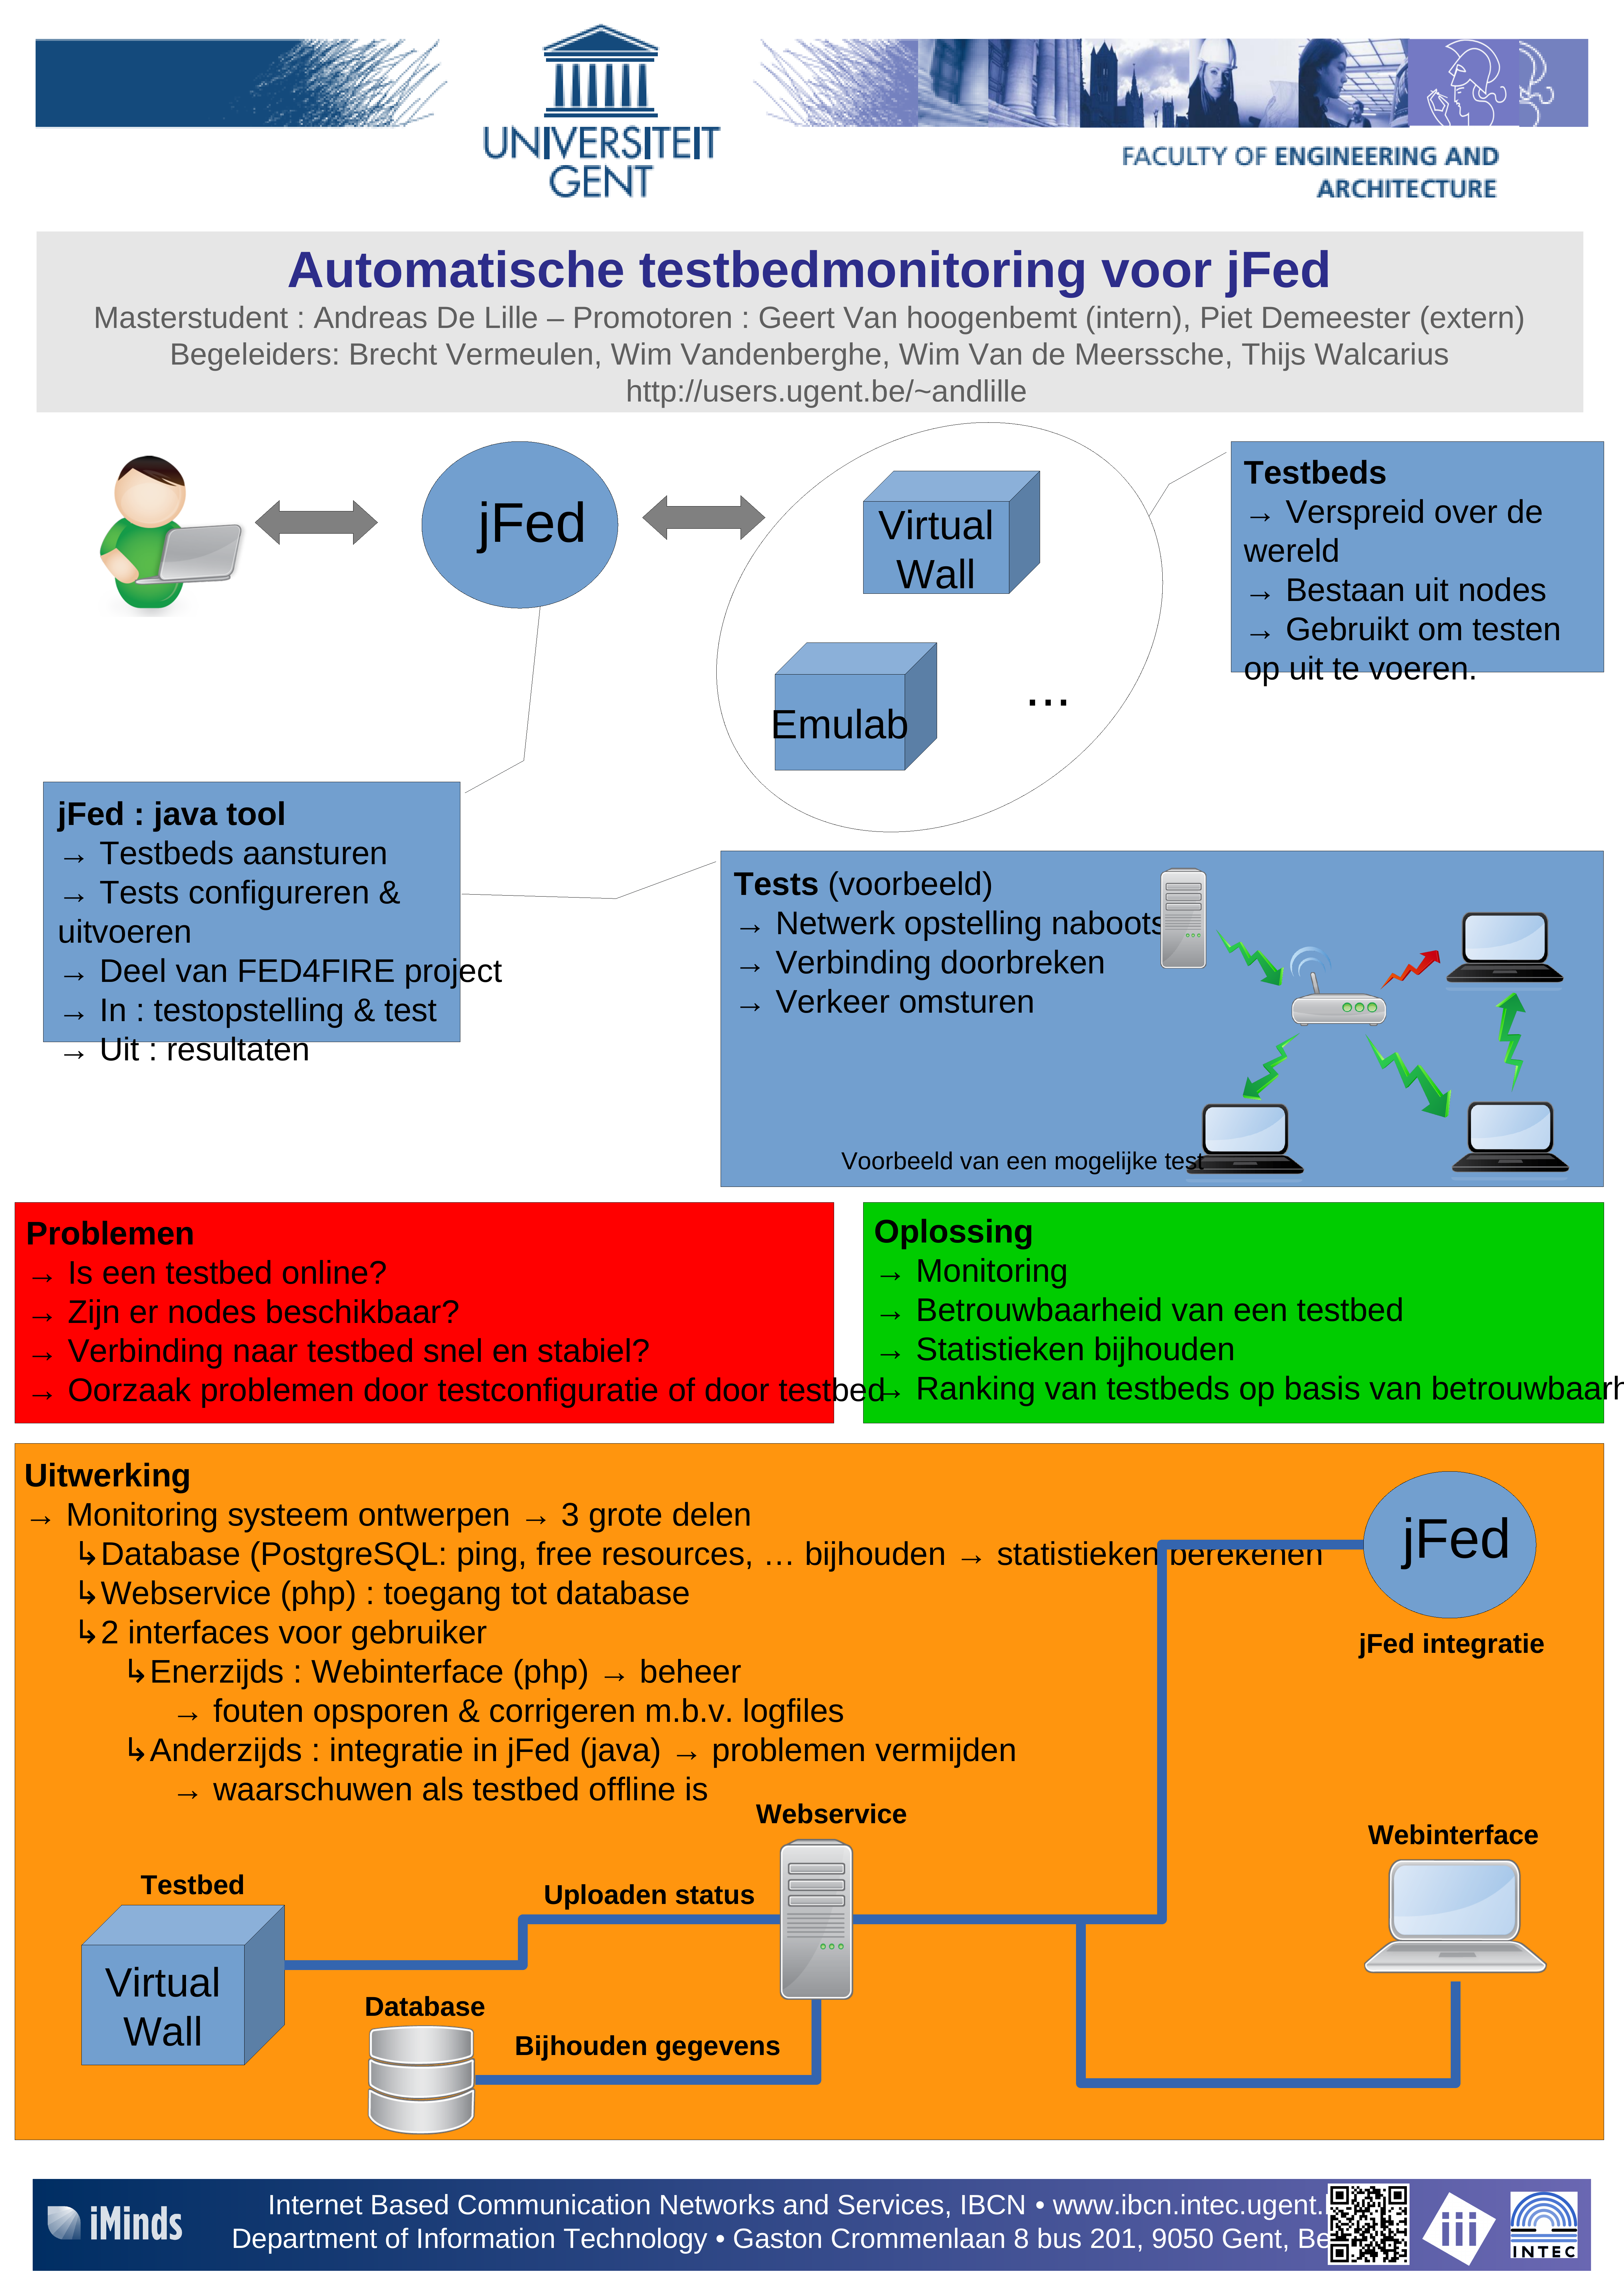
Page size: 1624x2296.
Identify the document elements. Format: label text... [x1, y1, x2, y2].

text_box Voorbeeld van een mogelijke test [837, 1142, 1144, 1177]
picture [1214, 927, 1285, 987]
picture [32, 2191, 198, 2257]
picture [1511, 2192, 1578, 2258]
text_box [1267, 664, 1275, 672]
picture [780, 1839, 853, 2000]
picture [1160, 868, 1206, 969]
text_box Testbed [136, 1864, 250, 1902]
text_box [642, 495, 765, 540]
text_box [1231, 441, 1604, 672]
picture [1356, 1851, 1555, 1982]
text_box Automatische testbedmonitoring voor jFed Masterstudent : Andreas De Lille – Promotoren : Geert Van hoogenbemt (intern), Piet Demeester (extern) Begeleiders: Brecht Vermeulen, Wim Vandenberghe, Wim Van de Meerssche, Thijs Walcarius http://users.ugent.be/~andlille [36, 231, 1583, 413]
text_box jFed integratie [1354, 1623, 1550, 1669]
text_box Webservice [751, 1793, 913, 1839]
text_box [1346, 664, 1355, 669]
text_box [15, 1202, 834, 1423]
text_box Emulab [892, 719, 903, 736]
text_box jFed : java tool → Testbeds aansturen → Tests configureren & uitvoeren → Deel van FED4FIRE project → In : testopstelling & test → Uit : resultaten [53, 790, 514, 1030]
text_box Problemen → Is een testbed online? → Zijn er nodes beschikbaar? → Verbinding naar testbed snel en stabiel? → Oorzaak problemen door testconfiguratie of door testbed [21, 1209, 737, 1411]
text_box [1456, 664, 1463, 672]
picture [368, 2031, 475, 2134]
text_box jFed [1398, 1499, 1496, 1586]
text_box [1437, 664, 1446, 669]
text_box ... [1020, 647, 1068, 719]
text_box [721, 851, 1604, 1187]
picture [988, 36, 1519, 129]
text_box Uploaden status [539, 1875, 761, 1920]
text_box [43, 782, 460, 1042]
text_box Emulab [775, 675, 905, 770]
text_box [255, 500, 378, 545]
text_box Tests (voorbeeld) → Netwerk opstelling nabootsen → Verbinding doorbreken → Verkeer omsturen [729, 860, 1125, 1022]
text_box Uitwerking → Monitoring systeem ontwerpen → 3 grote delen ↳Database (PostgreSQL: ping, free resources, … bijhouden → statistieken berekenen ↳Webservice (php) : toegang tot database ↳2 interfaces voor gebruiker ↳Enerzijds : Webinterface (php) → beheer → fouten opsporen & corrigeren m.b.v. logfiles ↳Anderzijds : integratie in jFed (java) → problemen vermijden → waarschuwen als testbed offline is [20, 1451, 1109, 1809]
text_box [863, 1202, 1604, 1423]
text_box [15, 1443, 1604, 2140]
text_box Database [360, 1986, 491, 2031]
picture [1181, 1031, 1309, 1187]
picture [1422, 2192, 1496, 2266]
picture [1290, 907, 1569, 1095]
text_box [1408, 664, 1417, 669]
text_box [1389, 664, 1399, 672]
text_box Bijhouden gegevens [510, 2026, 786, 2063]
text_box [716, 422, 1226, 832]
text_box jFed [473, 484, 572, 556]
text_box [1248, 664, 1257, 672]
text_box Testbeds → Verspreid over de wereld → Bestaan uit nodes → Gebruikt om testen op uit te voeren. [1239, 448, 1592, 650]
picture [1363, 1031, 1575, 1185]
text_box Oplossing → Monitoring → Betrouwbaarheid van een testbed → Statistieken bijhouden → Ranking van testbeds op basis van betrouwbaarheid [869, 1207, 1536, 1409]
picture [1328, 2184, 1410, 2265]
picture [93, 446, 250, 617]
text_box Virtual Wall [863, 502, 1009, 594]
text_box [1174, 1158, 1181, 1162]
text_box Virtual Wall [81, 1945, 244, 2065]
text_box Webinterface [1363, 1815, 1544, 1860]
text_box [422, 441, 618, 790]
text_box [514, 862, 716, 899]
text_box [1174, 1163, 1181, 1168]
